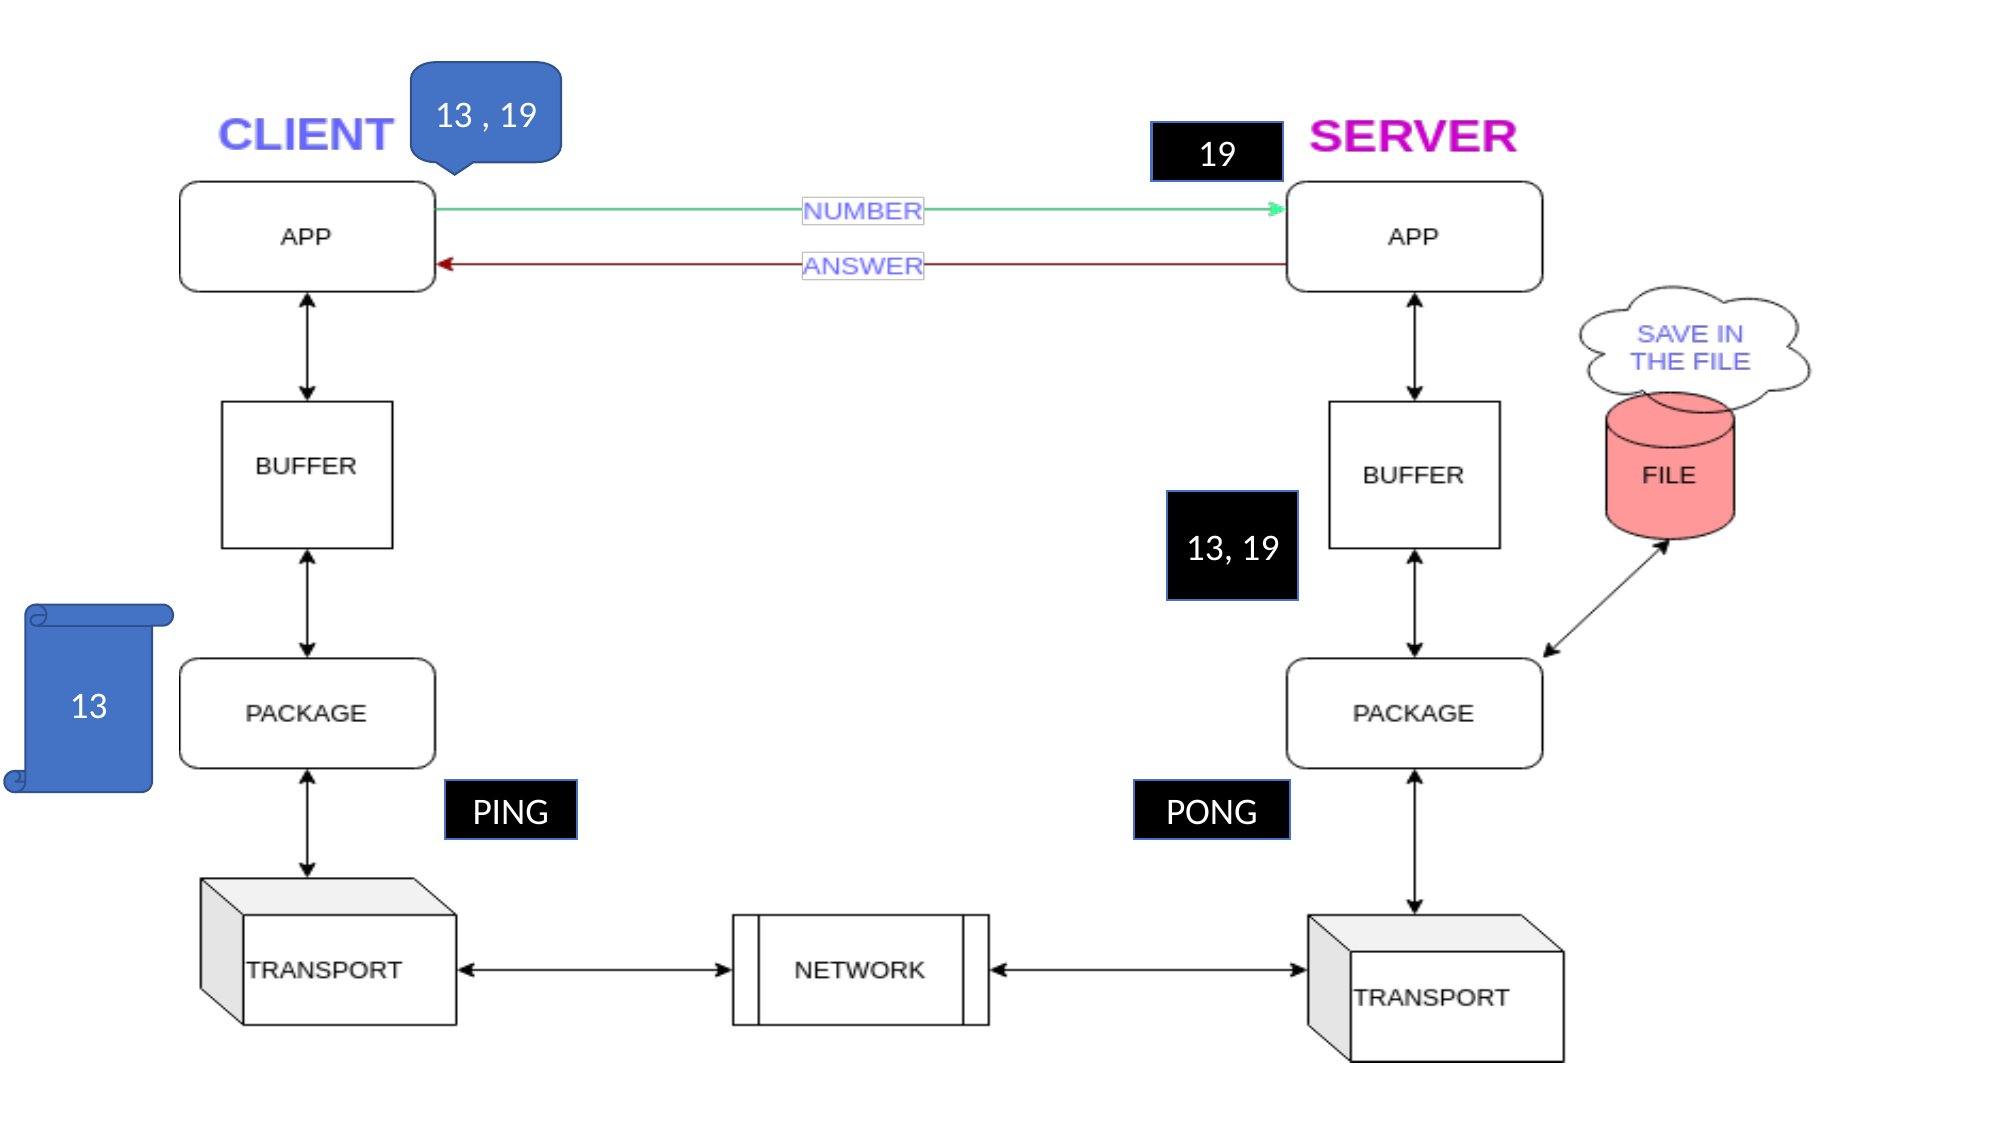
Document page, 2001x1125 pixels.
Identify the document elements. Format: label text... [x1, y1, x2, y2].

text_box PONG [1134, 780, 1290, 839]
text_box 19 [1152, 122, 1283, 181]
picture [179, 62, 1821, 1063]
text_box 13 [4, 604, 174, 793]
text_box 13 , 19 [410, 62, 562, 175]
text_box 13, 19 [1167, 491, 1298, 600]
text_box PING [445, 780, 577, 839]
